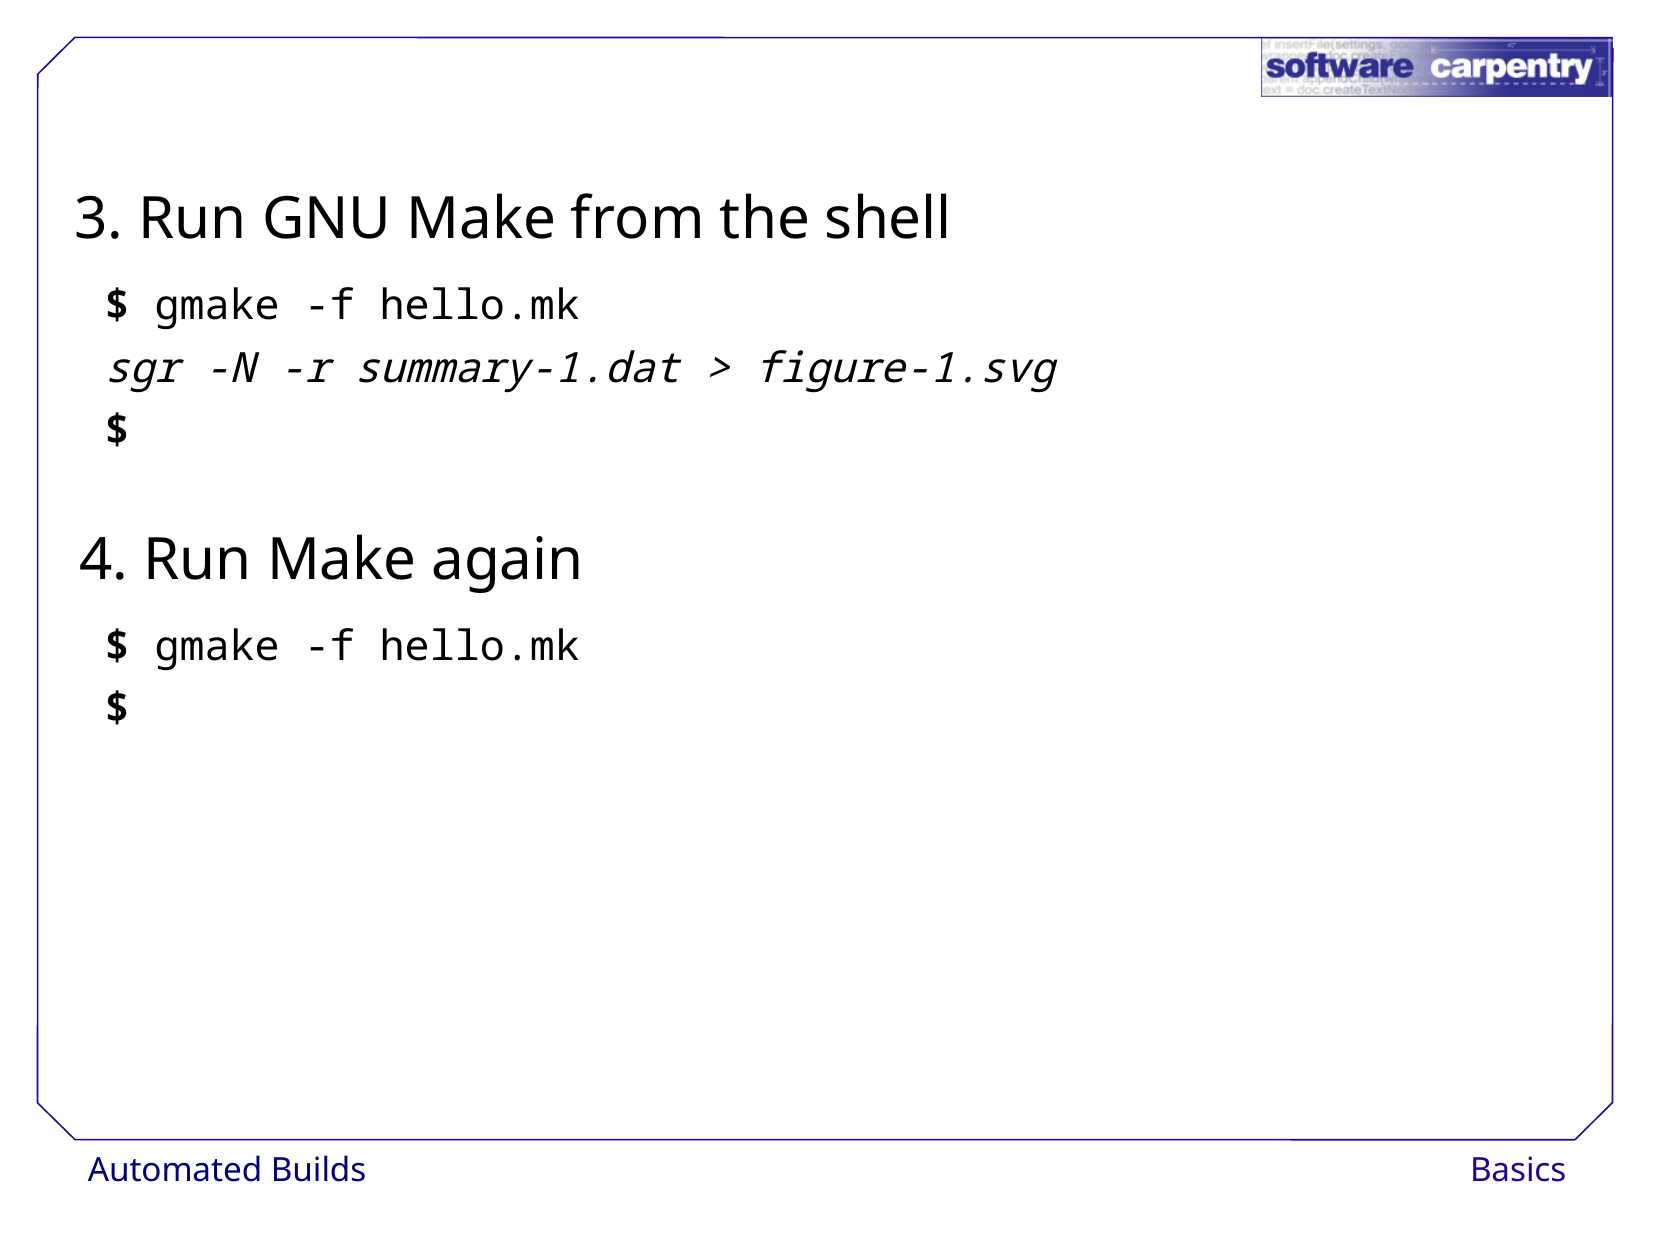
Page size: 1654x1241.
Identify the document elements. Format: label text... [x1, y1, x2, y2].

text_box $ gmake -f hello.mk $ [89, 598, 1512, 817]
picture [1261, 39, 1613, 97]
text_box 4. Run Make again [64, 478, 749, 599]
text_box 3. Run GNU Make from the shell [59, 138, 1117, 259]
text_box $ gmake -f hello.mk sgr -N -r summary-1.dat > figure-1.svg $ [89, 258, 1512, 476]
